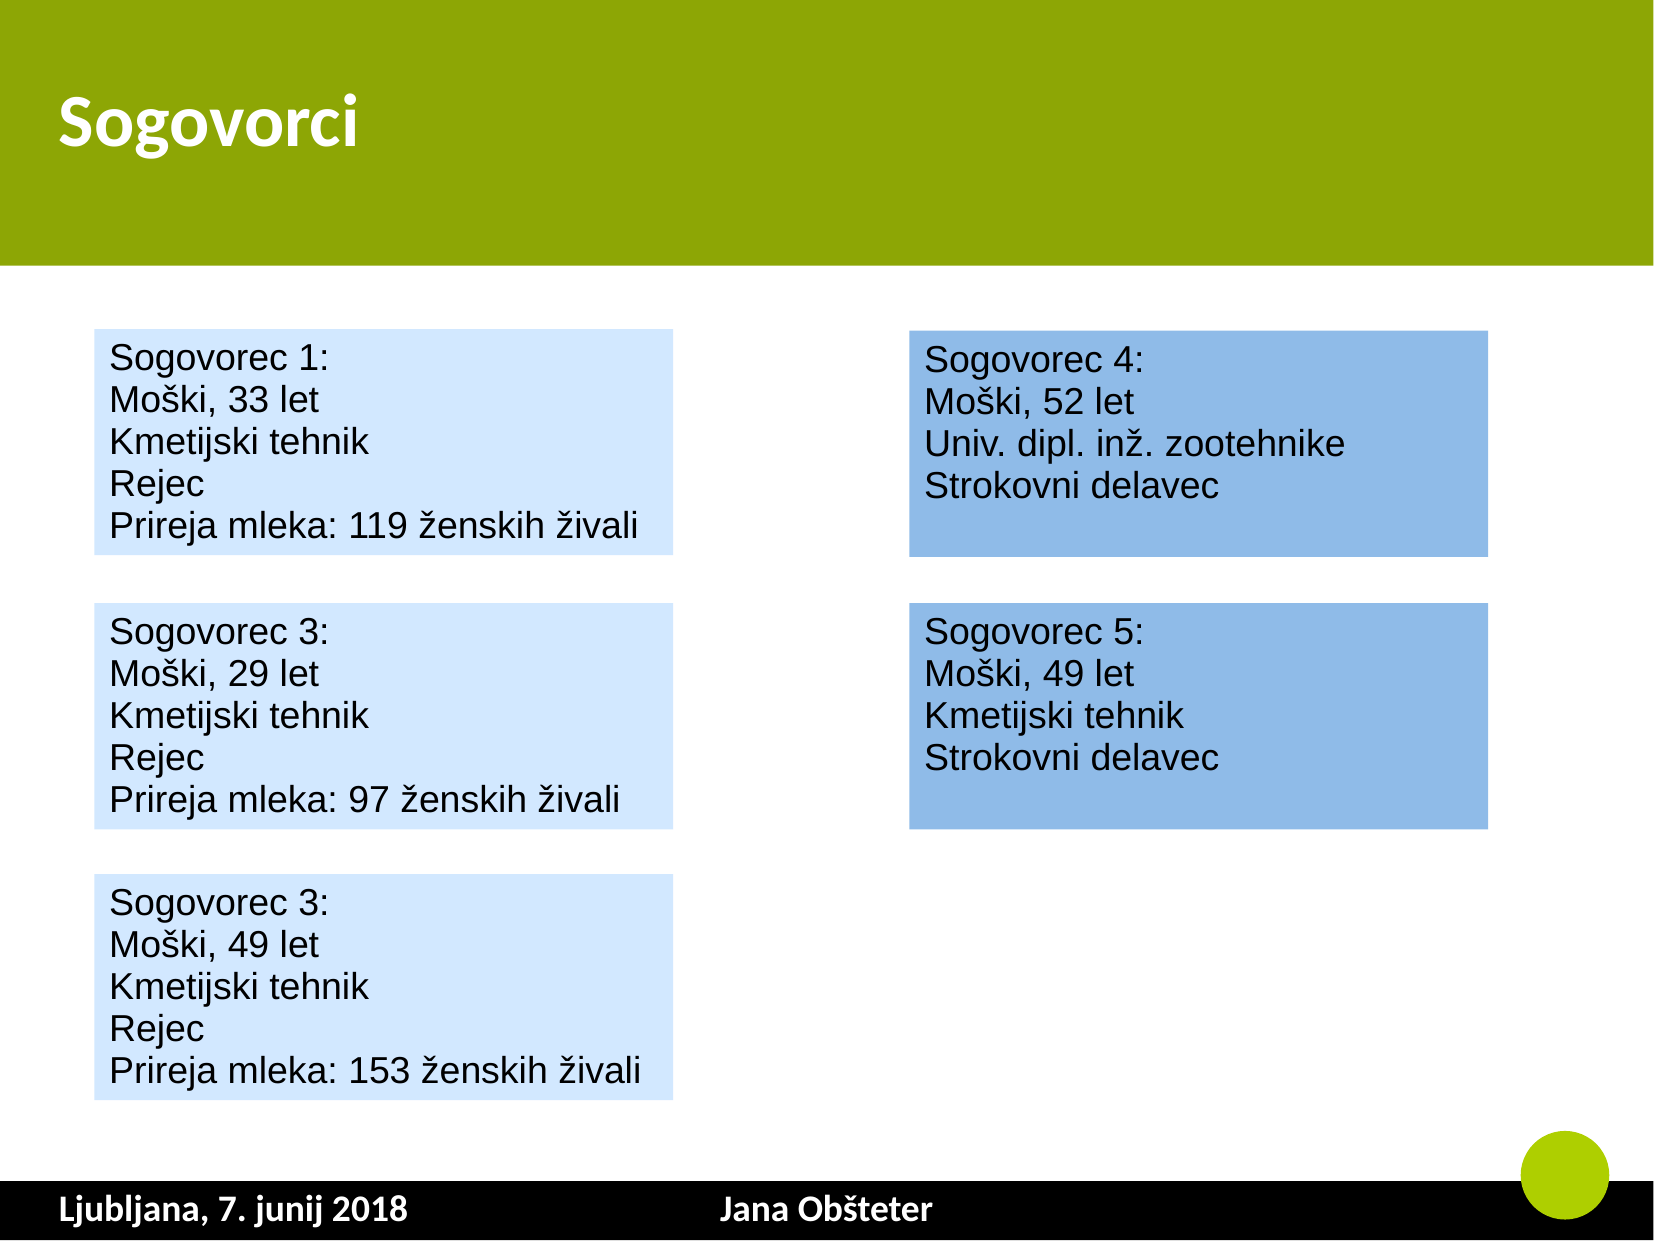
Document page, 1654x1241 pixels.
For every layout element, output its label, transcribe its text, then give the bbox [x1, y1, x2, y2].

text_box Sogovorec 1: Moški, 33 let Kmetijski tehnik Rejec Prireja mleka: 119 ženskih živali [94, 329, 674, 556]
text_box Sogovorec 5: Moški, 49 let Kmetijski tehnik Strokovni delavec [909, 603, 1489, 830]
text_box Sogovorec 3: Moški, 29 let Kmetijski tehnik Rejec Prireja mleka: 97 ženskih živali [94, 603, 674, 830]
title Sogovorci [59, 49, 1595, 207]
text_box Sogovorec 3: Moški, 49 let Kmetijski tehnik Rejec Prireja mleka: 153 ženskih živali [94, 874, 674, 1101]
text_box Sogovorec 4: Moški, 52 let Univ. dipl. inž. zootehnike Strokovni delavec [909, 330, 1489, 557]
